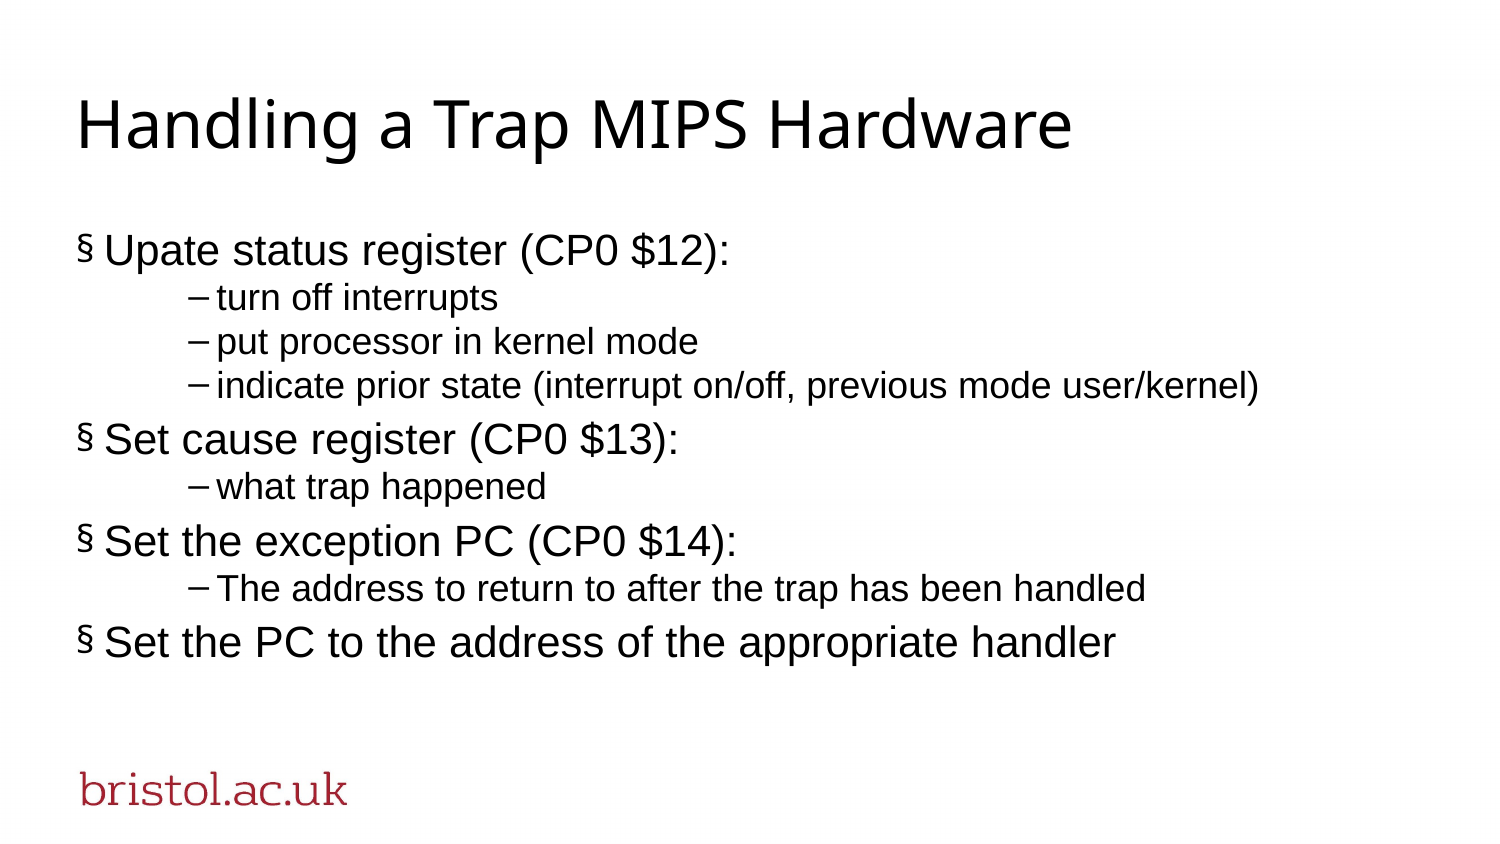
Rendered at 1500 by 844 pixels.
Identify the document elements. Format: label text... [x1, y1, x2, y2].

list Upate status register (CP0 $12): turn off interrupts put processor in kernel mode indicate prior state (interrupt on/off, previous mode user/kernel) Set cause register (CP0 $13): what trap happened Set the exception PC (CP0 $14): The address to return to after the trap has been handled Set the PC to the address of the appropriate handler [60, 224, 1440, 699]
title Handling a Trap MIPS Hardware [60, 44, 1440, 209]
